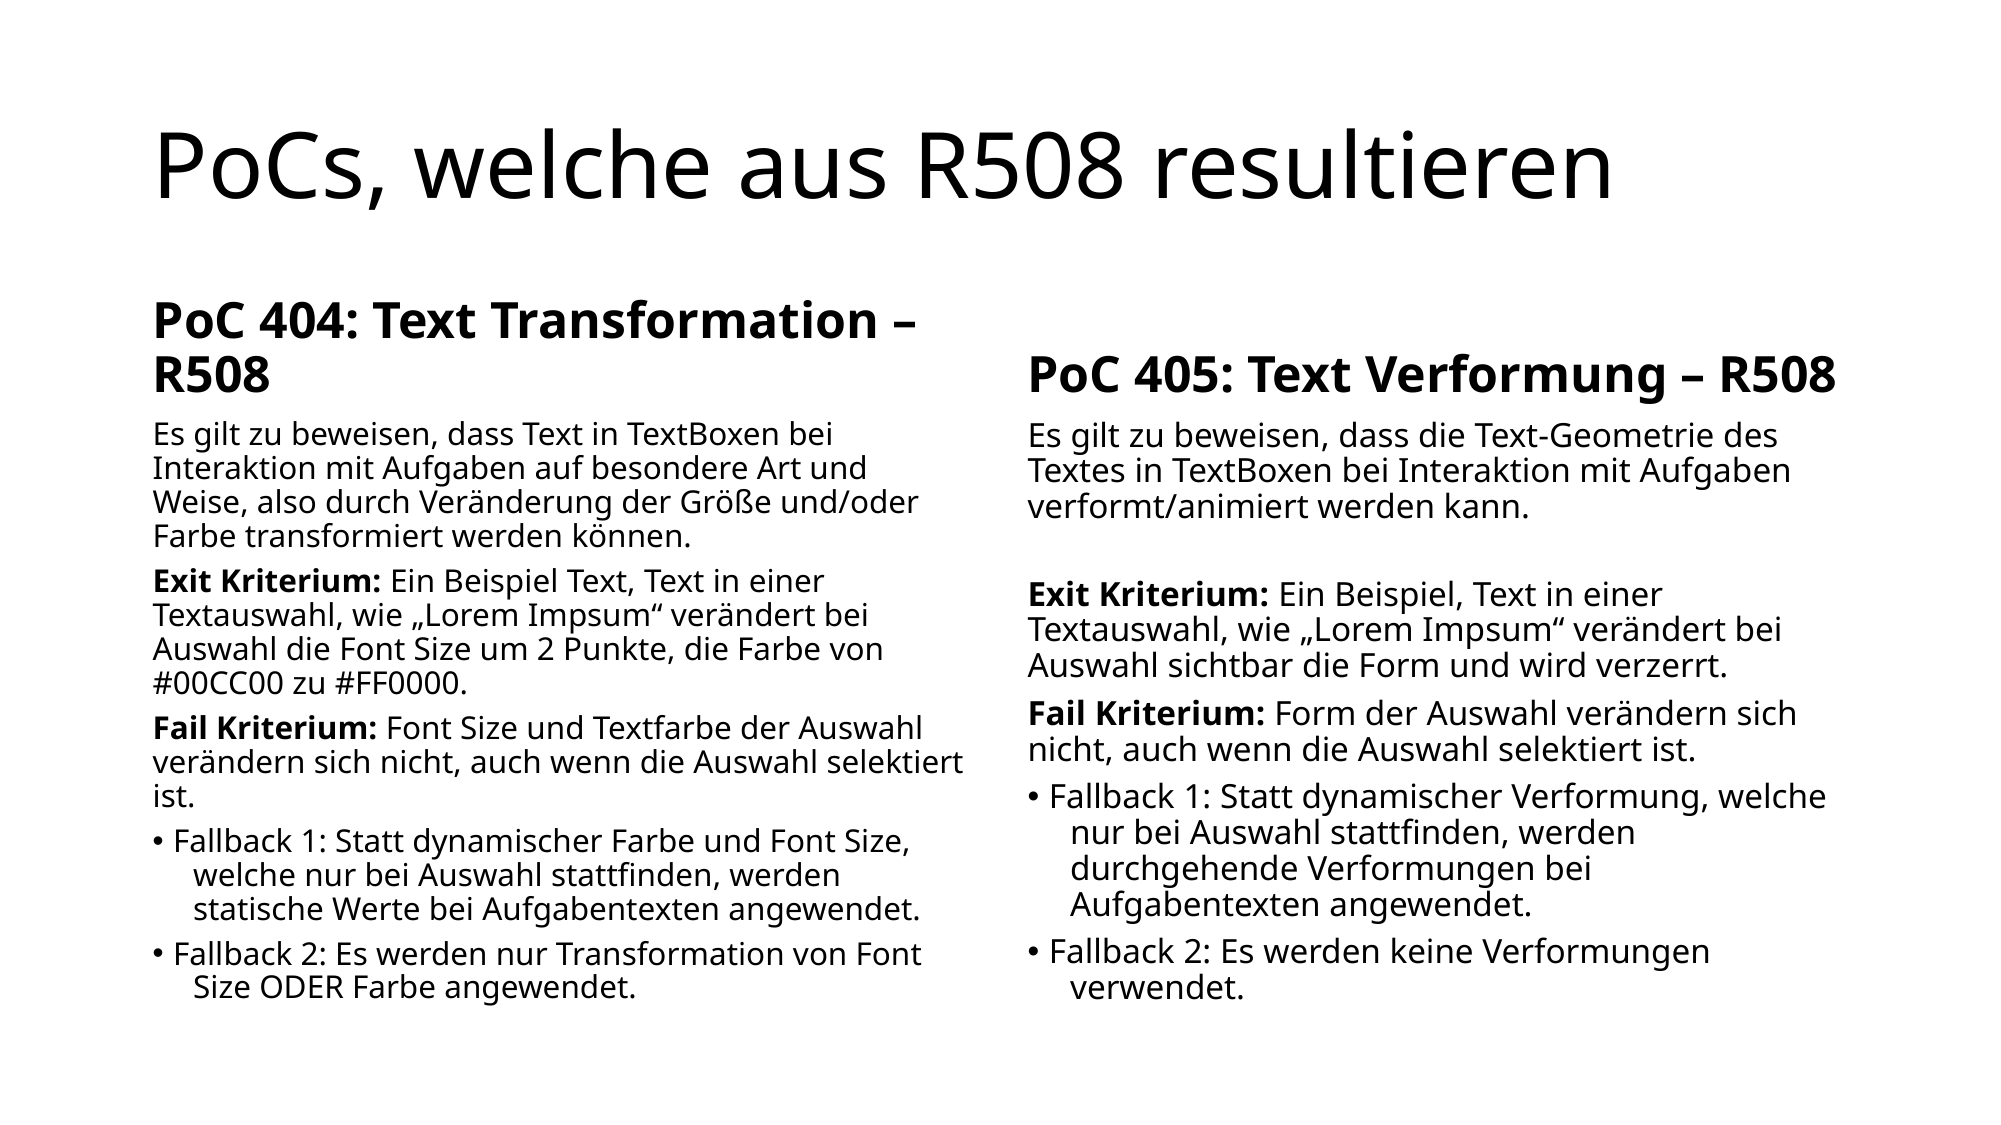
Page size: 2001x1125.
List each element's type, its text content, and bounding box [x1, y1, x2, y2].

list Es gilt zu beweisen, dass Text in TextBoxen bei Interaktion mit Aufgaben auf besondere Art und Weise, also durch Veränderung der Größe und/oder Farbe transformiert werden können. Exit Kriterium: Ein Beispiel Text, Text in einer Textauswahl, wie „Lorem Impsum“ verändert bei Auswahl die Font Size um 2 Punkte, die Farbe von #00CC00 zu #FF0000. Fail Kriterium: Font Size und Textfarbe der Auswahl verändern sich nicht, auch wenn die Auswahl selektiert ist. Fallback 1: Statt dynamischer Farbe und Font Size, welche nur bei Auswahl stattfinden, werden statische Werte bei Aufgabentexten angewendet. Fallback 2: Es werden nur Transformation von Font Size ODER Farbe angewendet. [137, 410, 984, 1016]
list PoC 405: Text Verformung – R508 [1012, 275, 1863, 410]
title PoCs, welche aus R508 resultieren [137, 59, 1863, 278]
list Es gilt zu beweisen, dass die Text-Geometrie des Textes in TextBoxen bei Interaktion mit Aufgaben verformt/animiert werden kann. Exit Kriterium: Ein Beispiel, Text in einer Textauswahl, wie „Lorem Impsum“ verändert bei Auswahl sichtbar die Form und wird verzerrt. Fail Kriterium: Form der Auswahl verändern sich nicht, auch wenn die Auswahl selektiert ist. Fallback 1: Statt dynamischer Verformung, welche nur bei Auswahl stattfinden, werden durchgehende Verformungen bei Aufgabentexten angewendet. Fallback 2: Es werden keine Verformungen verwendet. [1012, 410, 1863, 1016]
list PoC 404: Text Transformation – R508 [137, 275, 984, 410]
